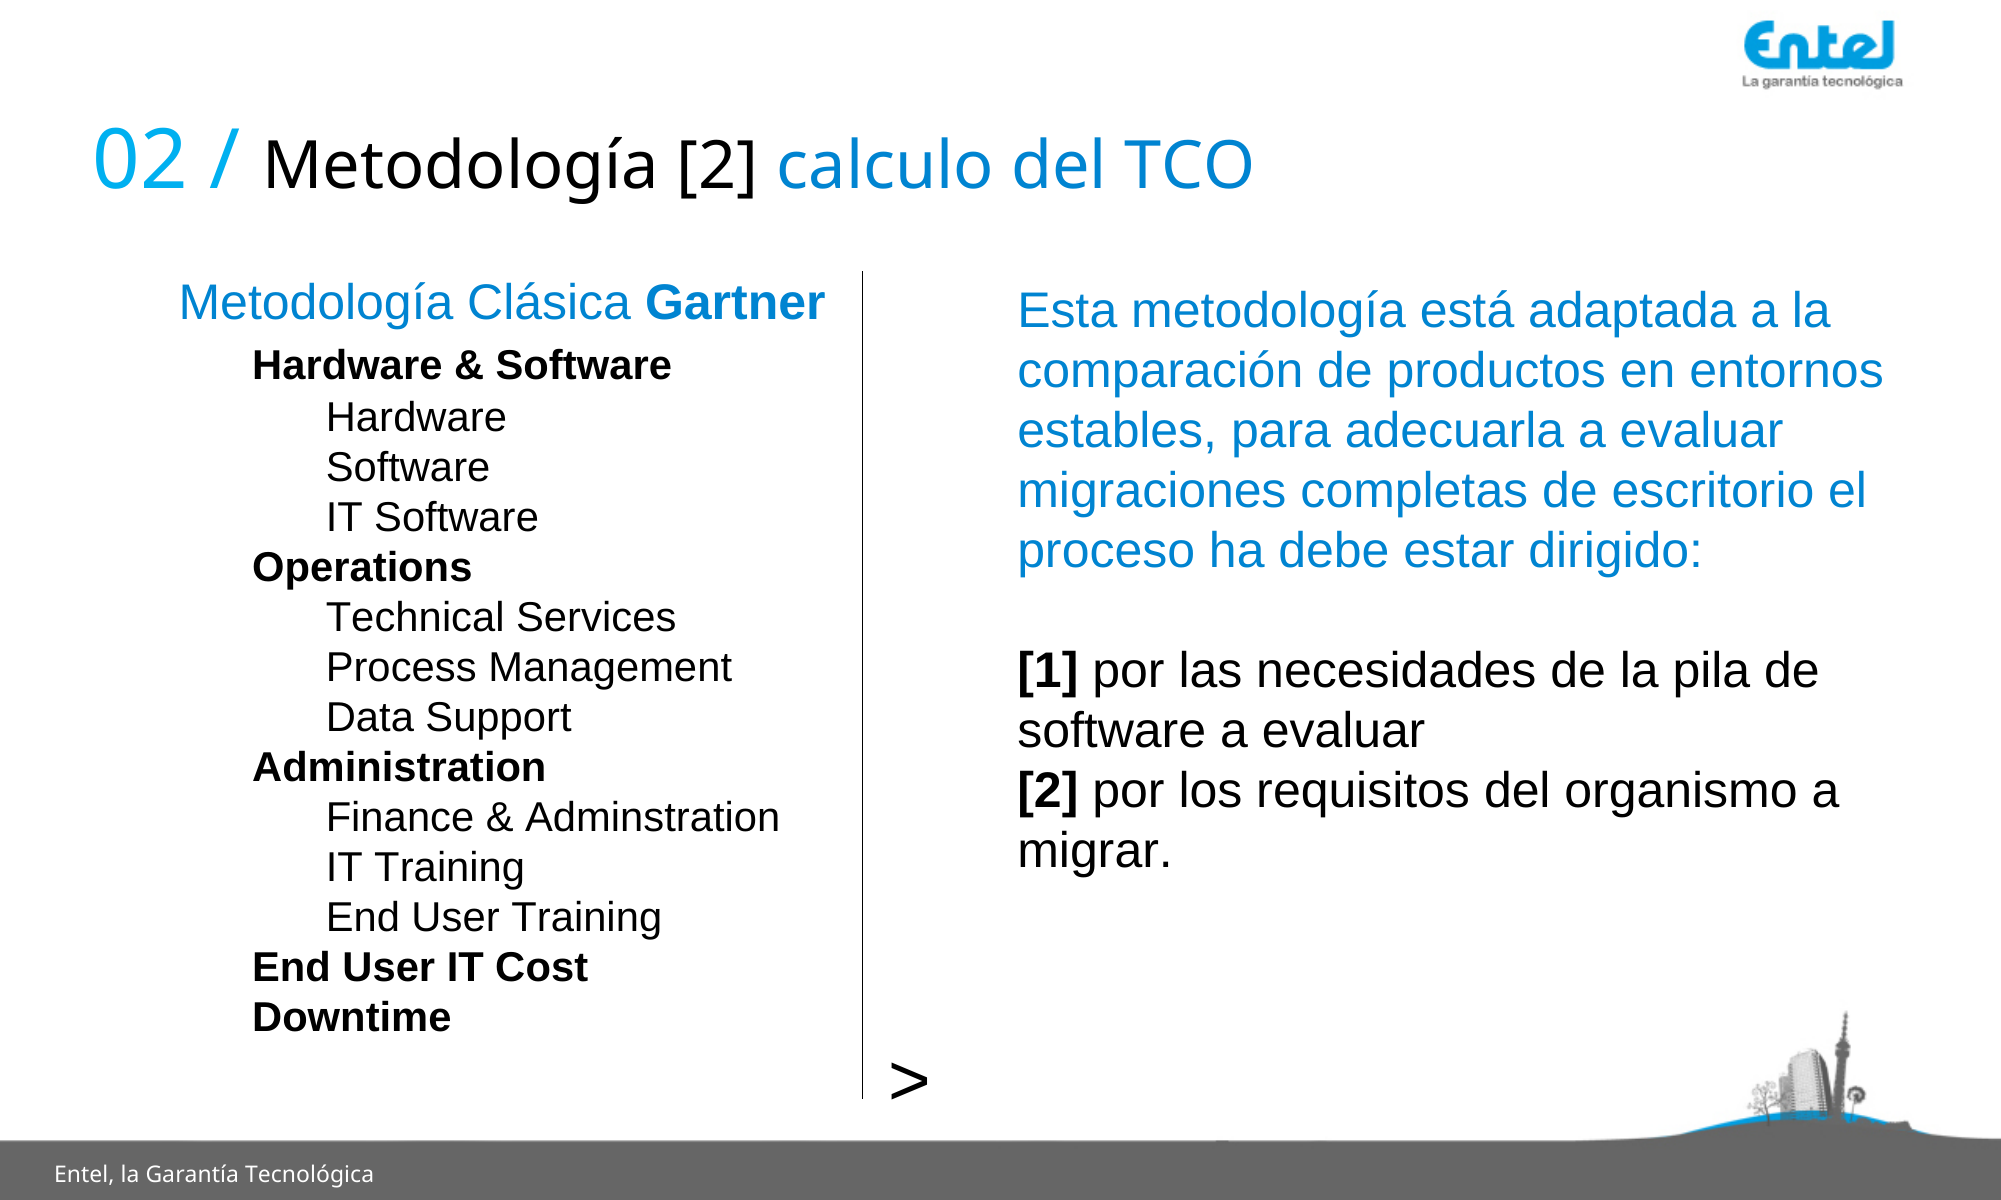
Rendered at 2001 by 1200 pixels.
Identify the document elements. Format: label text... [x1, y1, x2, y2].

picture [0, 0, 2001, 1200]
text_box > [874, 1025, 963, 1128]
text_box 02 / Metodología [2] calculo del TCO [74, 96, 1654, 237]
text_box Esta metodología está adaptada a la comparación de productos en entornos estables, para adecuarla a evaluar migraciones completas de escritorio el proceso ha debe estar dirigido: [1] por las necesidades de la pila de software a evaluar [2] por los requisitos del organismo a migrar. [1002, 270, 1920, 885]
text_box Metodología Clásica Gartner Hardware & Software Hardware Software IT Software Operations Technical Services Process Management Data Support Administration Finance & Adminstration IT Training End User Training End User IT Cost Downtime [163, 262, 873, 1048]
text_box Entel, la Garantía Tecnológica [39, 1137, 966, 1198]
